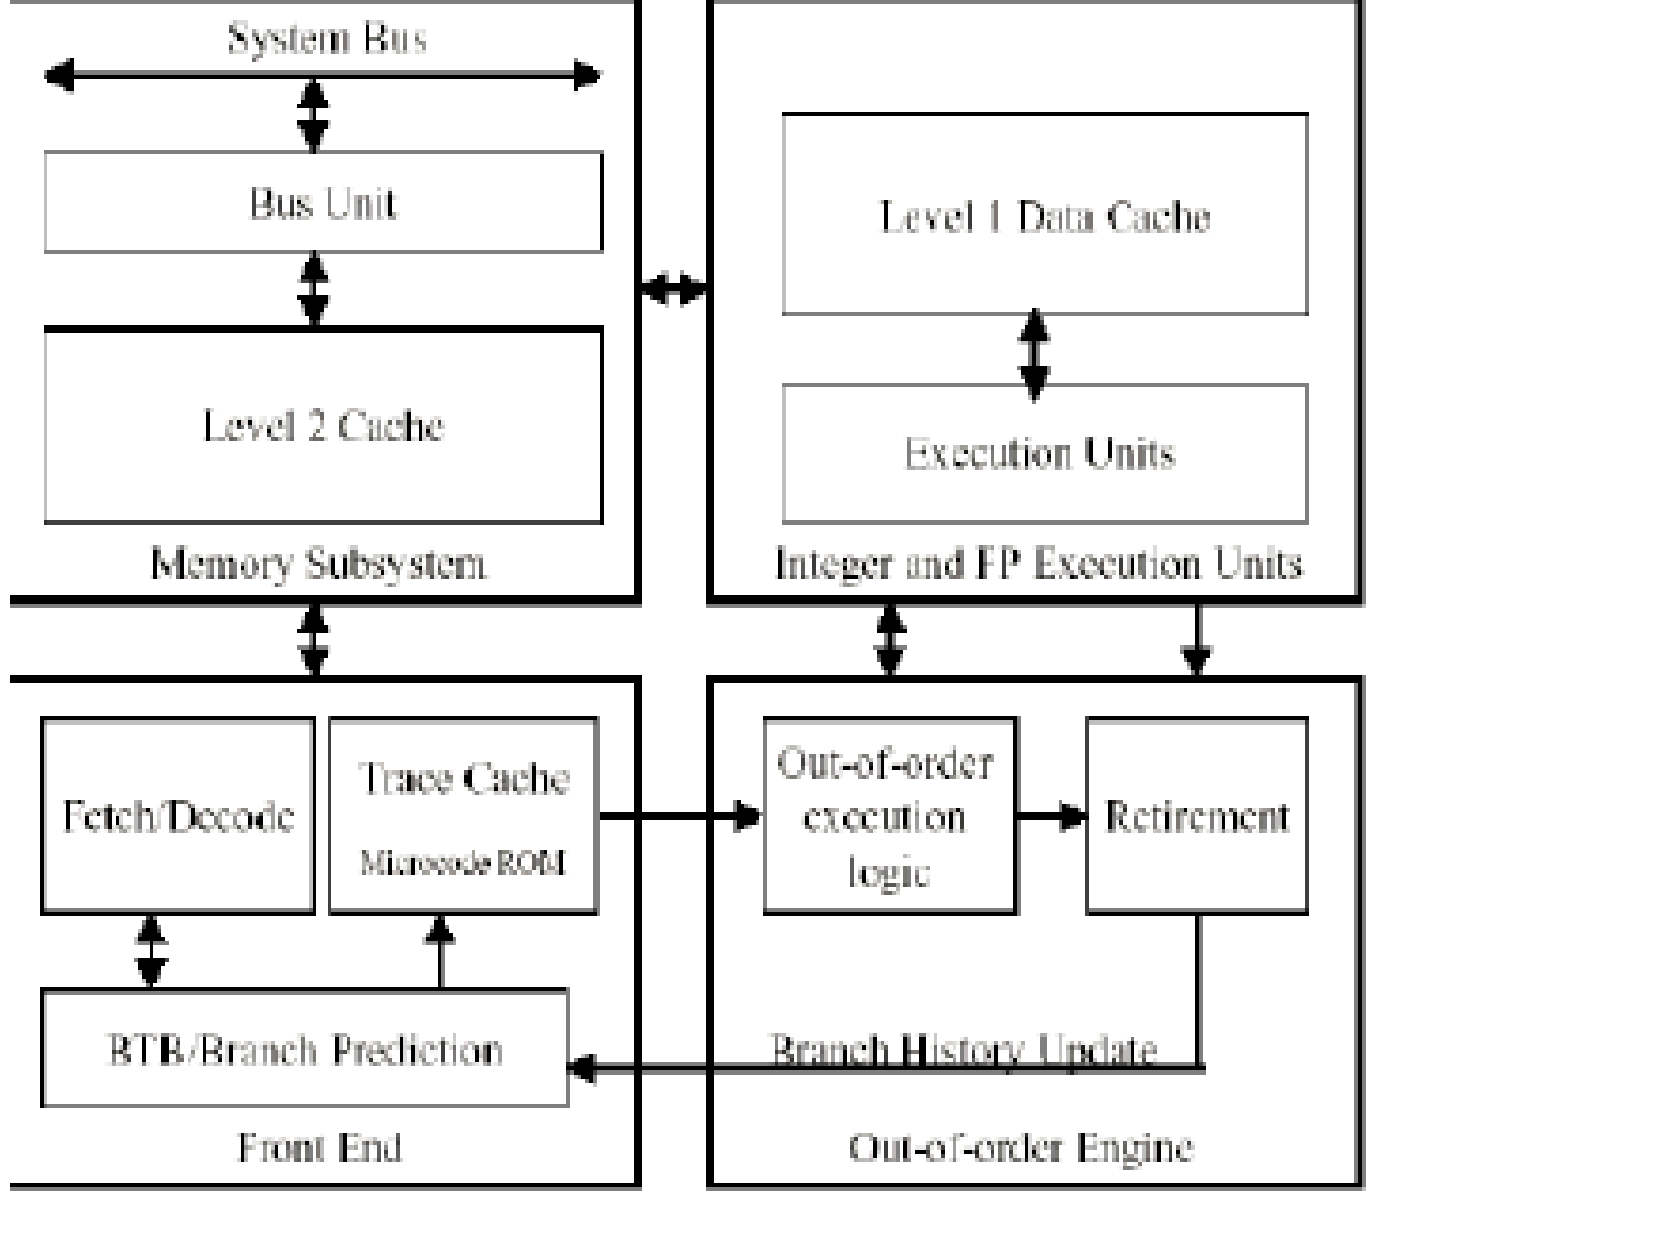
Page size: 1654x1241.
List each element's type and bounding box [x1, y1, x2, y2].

picture [10, 0, 1366, 1201]
